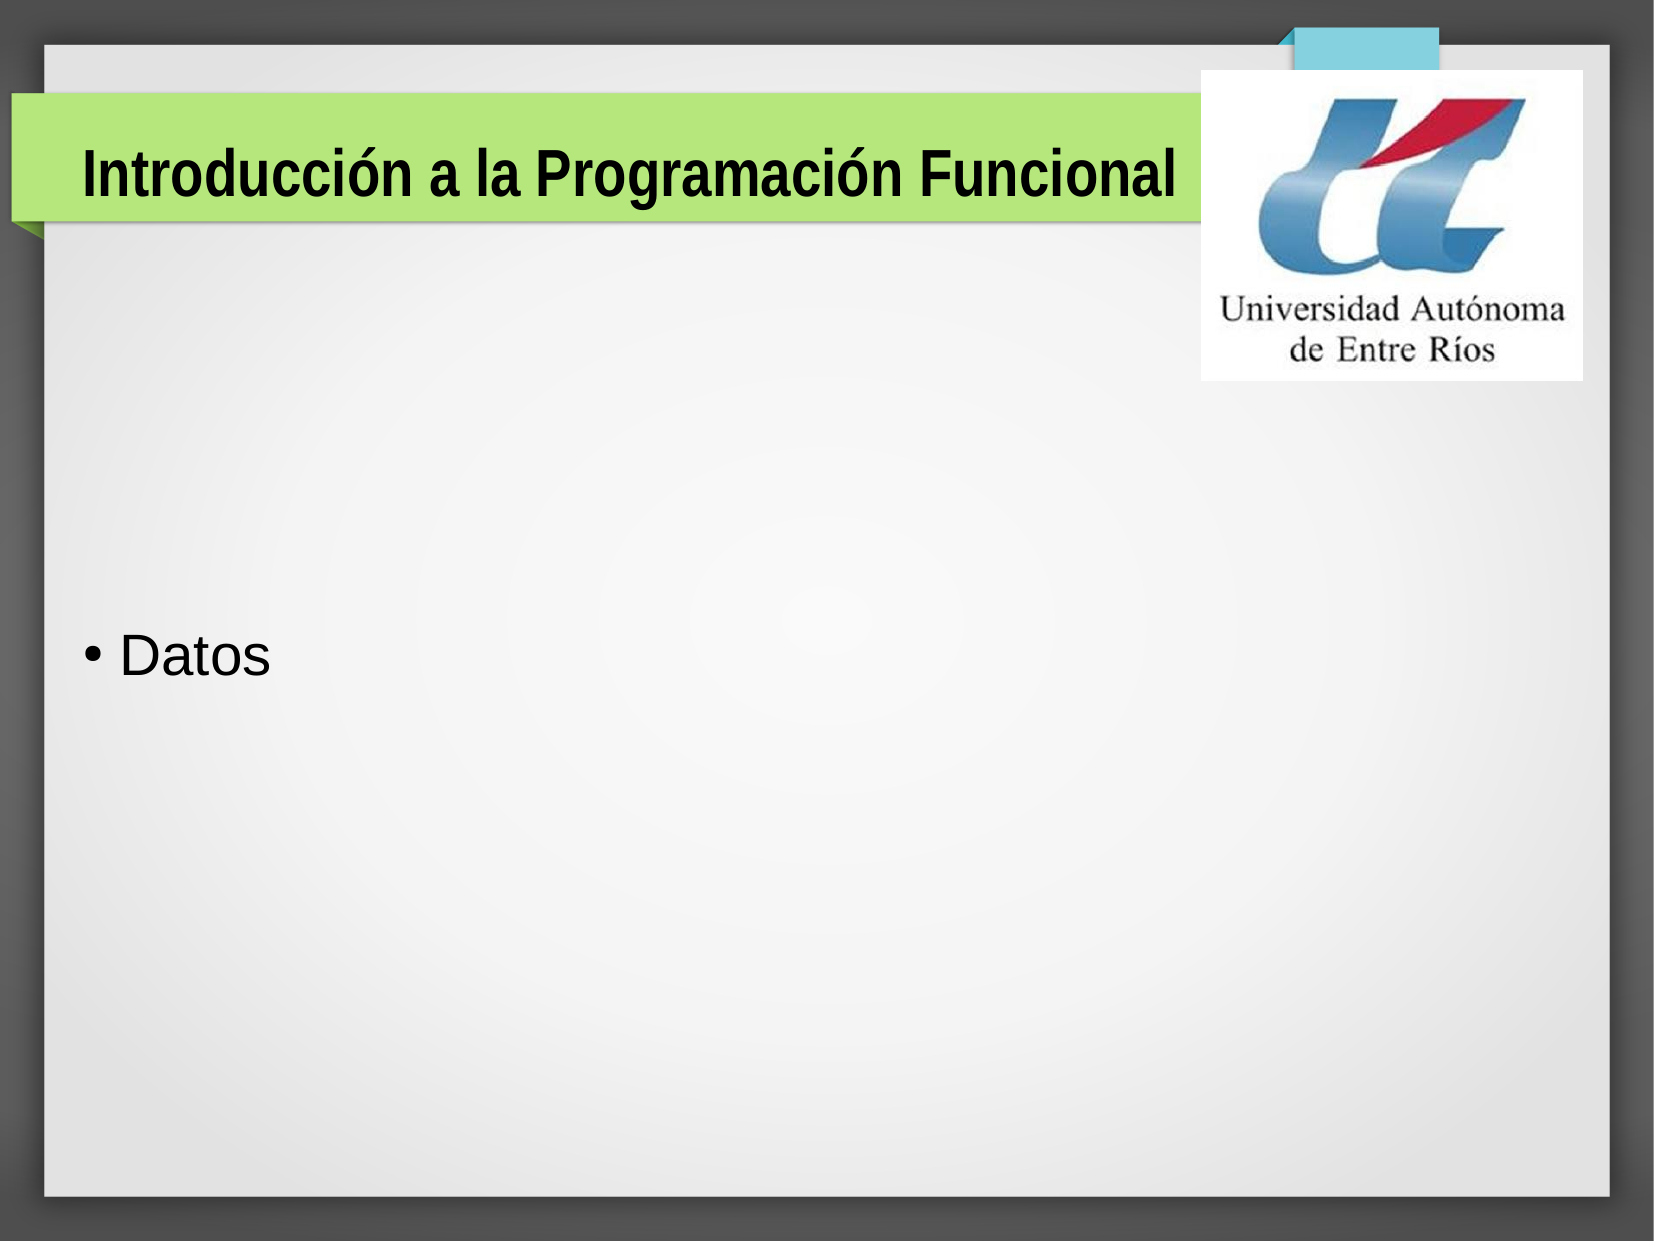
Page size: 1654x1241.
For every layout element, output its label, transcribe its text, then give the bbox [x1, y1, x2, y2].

title Introducción a la Programación Funcional [82, 94, 1201, 213]
picture [0, 0, 1654, 1241]
subtitle Datos [82, 295, 1571, 1015]
